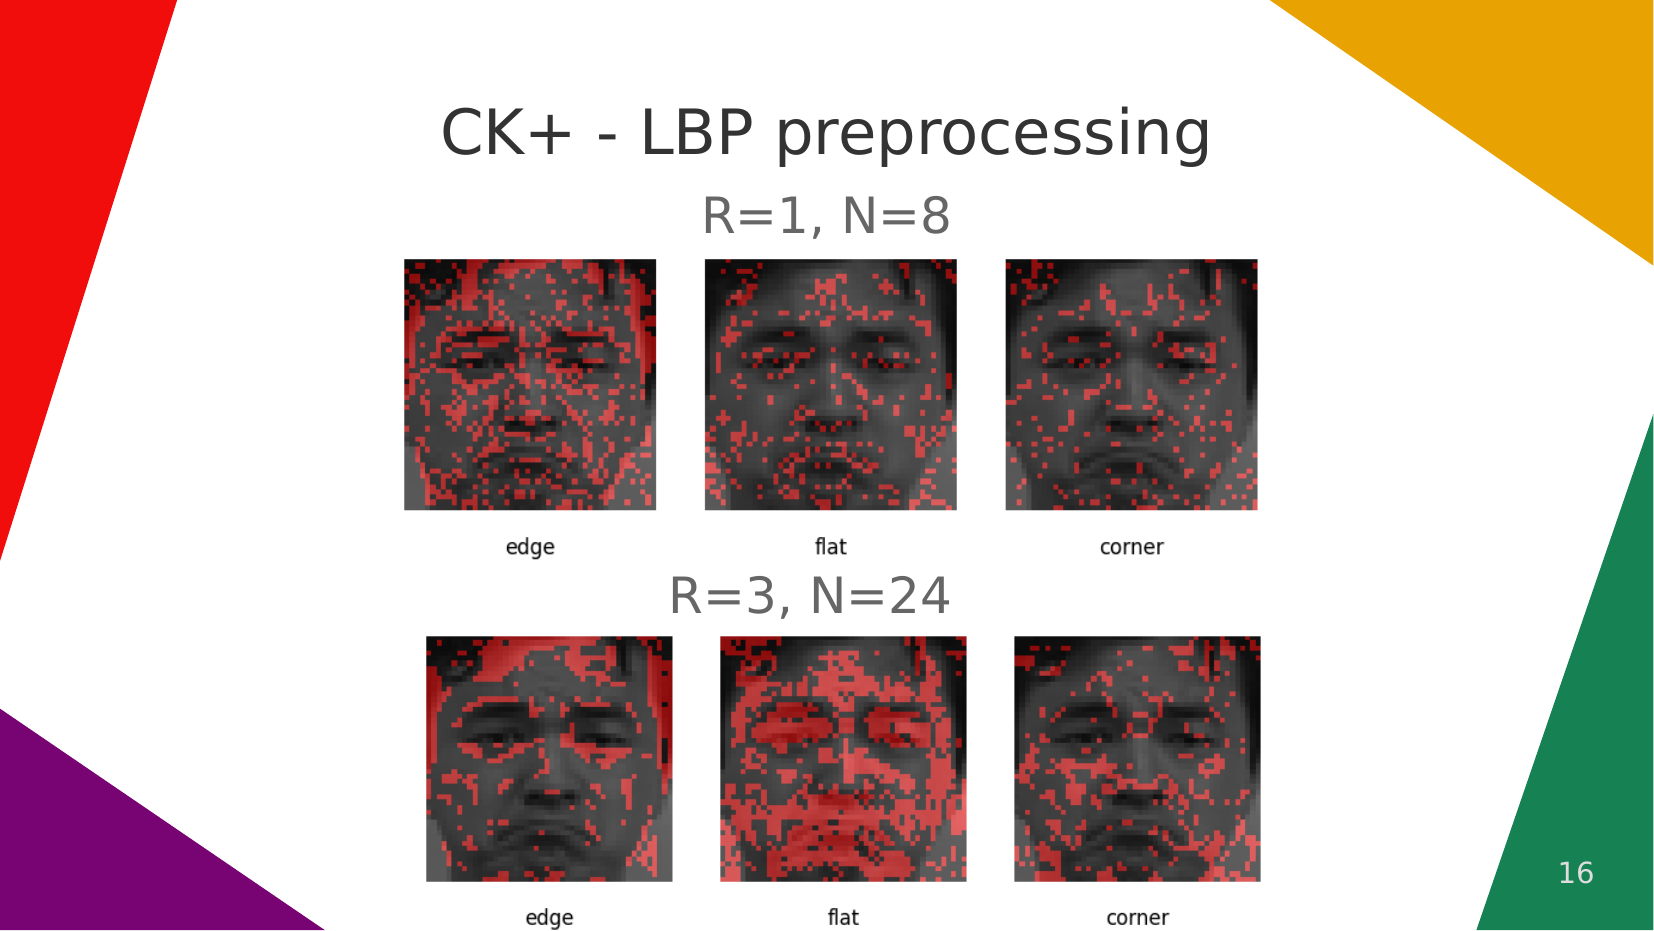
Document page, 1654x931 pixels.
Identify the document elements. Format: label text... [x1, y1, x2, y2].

title CK+ - LBP preprocessing [118, 59, 1536, 187]
picture [412, 622, 1293, 931]
picture [375, 247, 1276, 563]
list R=1, N=8 R=3, N=24 [118, 187, 1536, 779]
